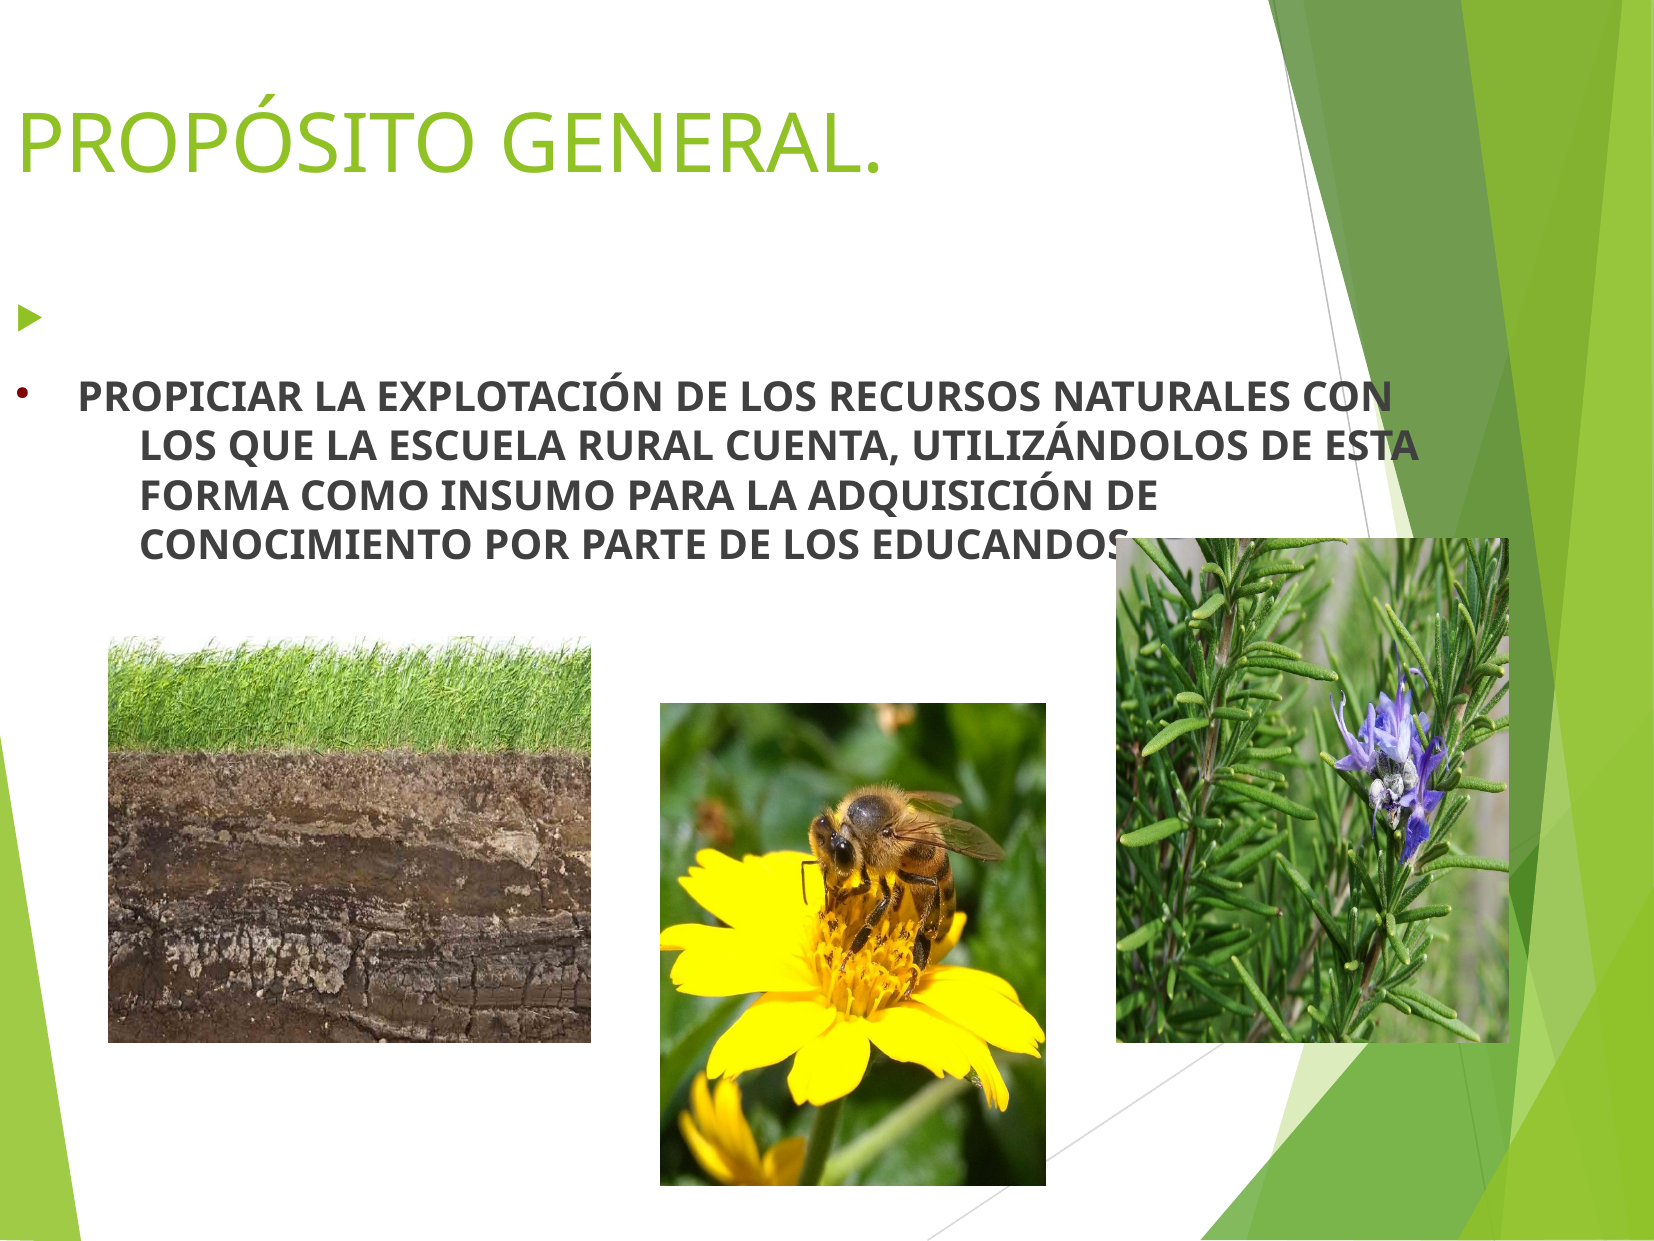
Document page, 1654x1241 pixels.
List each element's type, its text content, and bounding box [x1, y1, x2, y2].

picture [108, 636, 591, 1043]
picture [1116, 538, 1509, 1043]
list PROPICIAR LA EXPLOTACIÓN DE LOS RECURSOS NATURALES CON LOS QUE LA ESCUELA RURAL CUENTA, UTILIZÁNDOLOS DE ESTA FORMA COMO INSUMO PARA LA ADQUISICIÓN DE CONOCIMIENTO POR PARTE DE LOS EDUCANDOS. [0, 290, 1489, 995]
picture [660, 703, 1046, 1186]
title PROPÓSITO GENERAL. [0, 82, 1489, 198]
